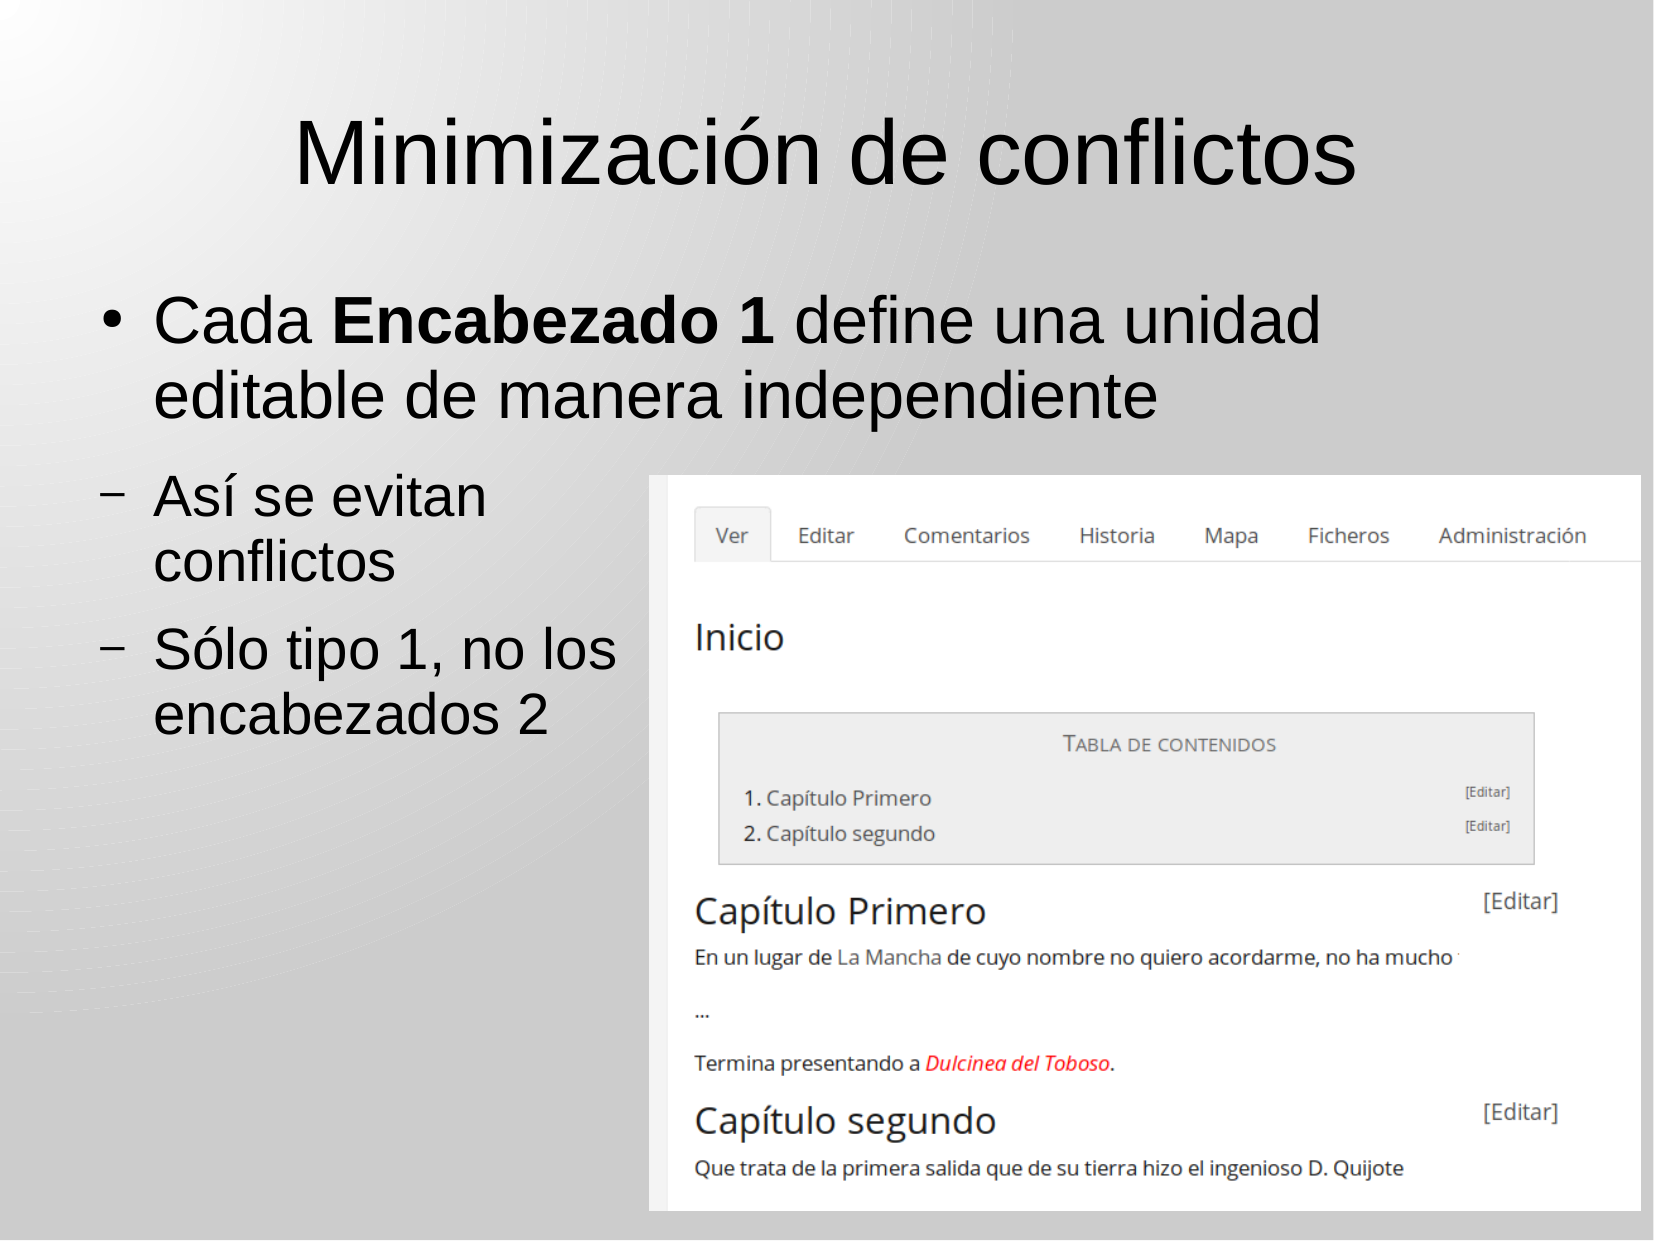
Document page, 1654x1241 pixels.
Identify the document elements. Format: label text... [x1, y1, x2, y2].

title Minimización de conflictos [82, 49, 1571, 257]
picture [649, 475, 1641, 1211]
list Cada Encabezado 1 define una unidad editable de manera independiente [82, 283, 1539, 449]
list Así se evitan conflictos Sólo tipo 1, no los encabezados 2 [11, 463, 626, 1052]
